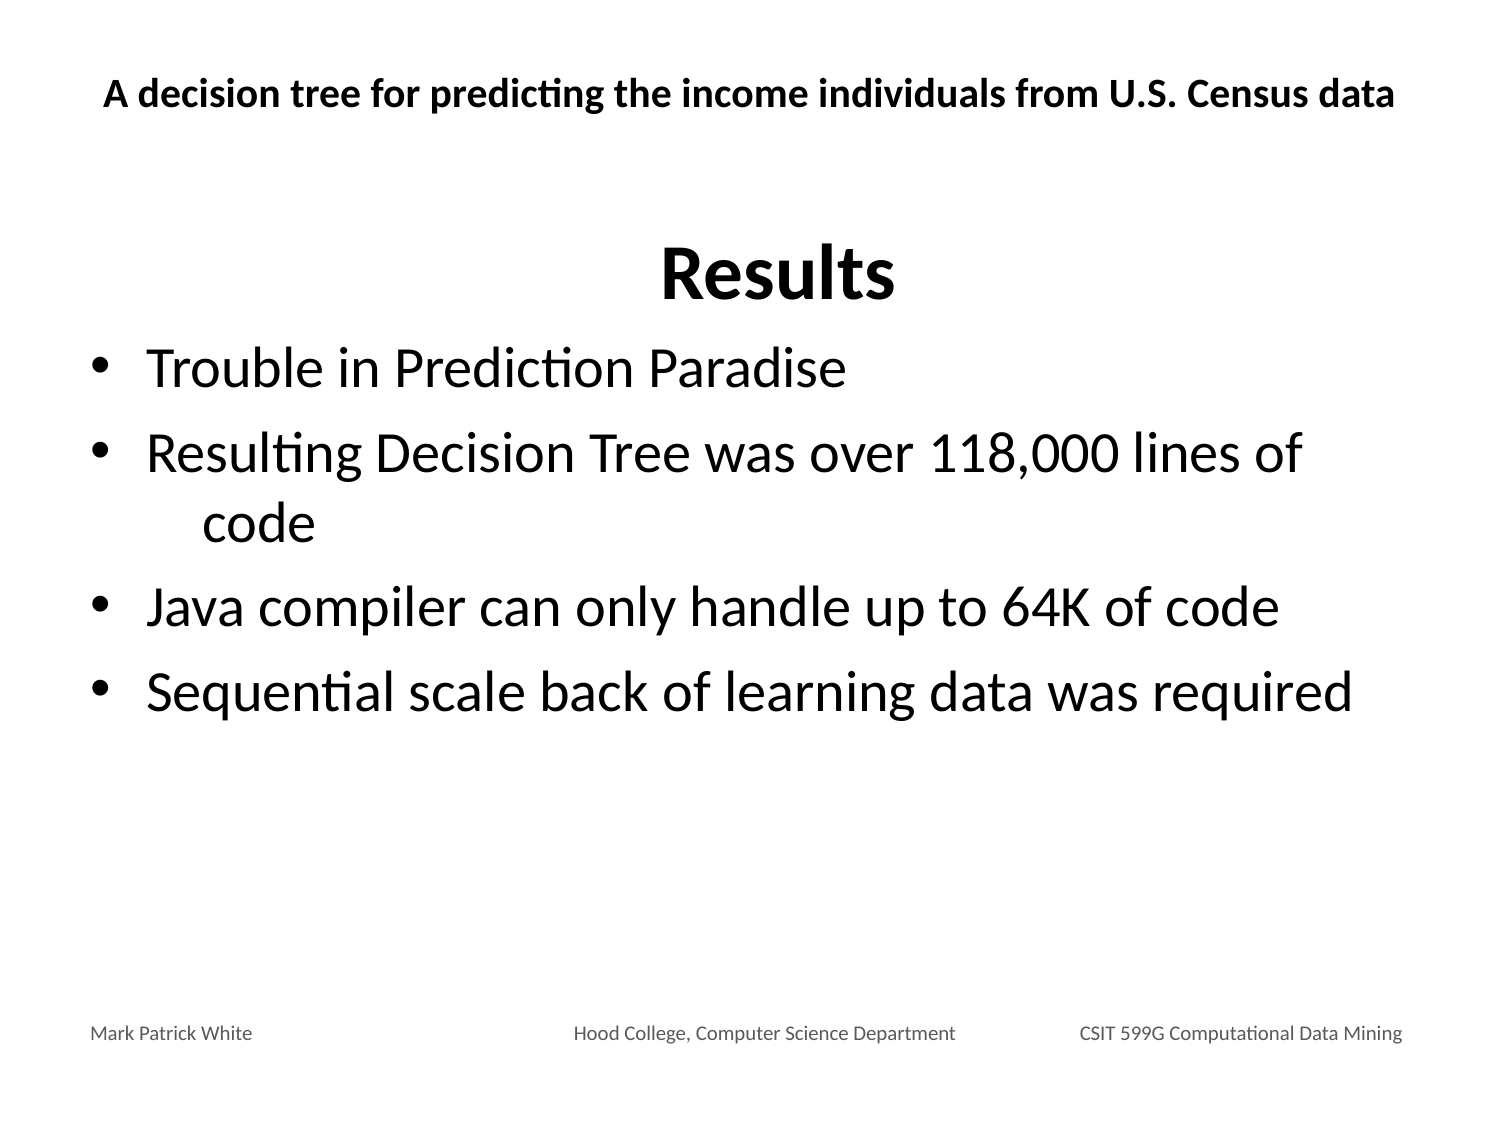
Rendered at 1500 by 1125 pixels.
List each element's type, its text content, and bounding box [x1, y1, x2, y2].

title A decision tree for predicting the income individuals from U.S. Census data [75, 45, 1426, 138]
list Results Trouble in Prediction Paradise Resulting Decision Tree was over 118,000 lines of code Java compiler can only handle up to 64K of code Sequential scale back of learning data was required [75, 212, 1426, 950]
text_box Mark Patrick White Hood College, Computer Science Department CSIT 599G Computational Data Mining [75, 1012, 1426, 1053]
